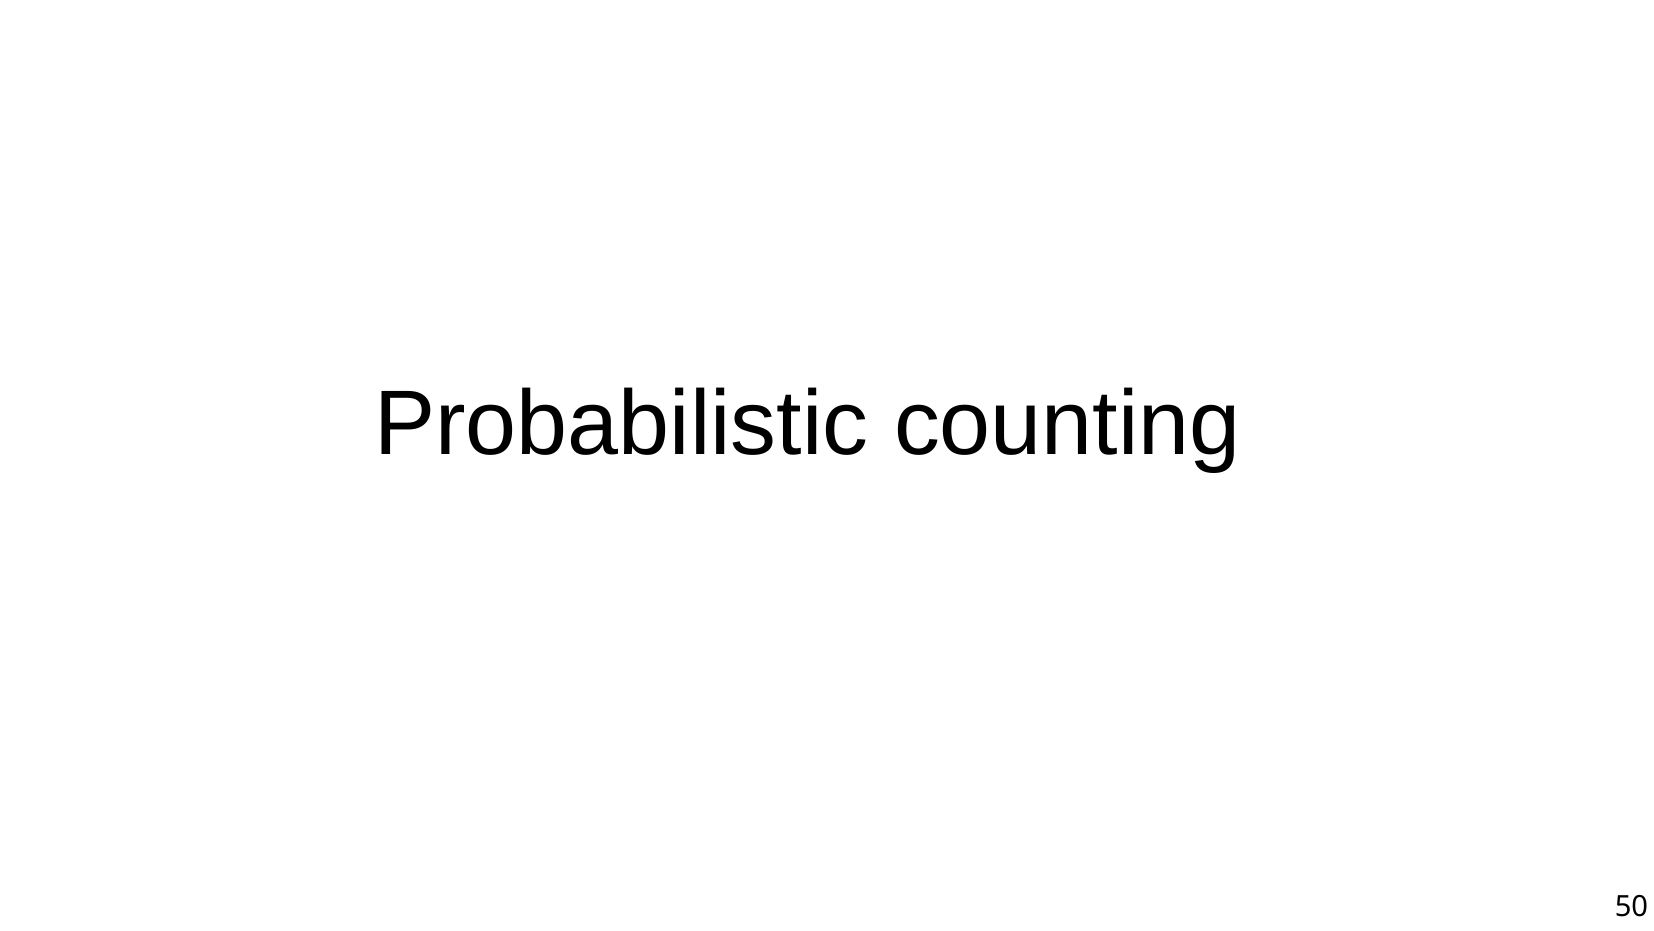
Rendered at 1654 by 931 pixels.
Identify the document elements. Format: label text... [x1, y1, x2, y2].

title Probabilistic counting [64, 345, 1553, 501]
